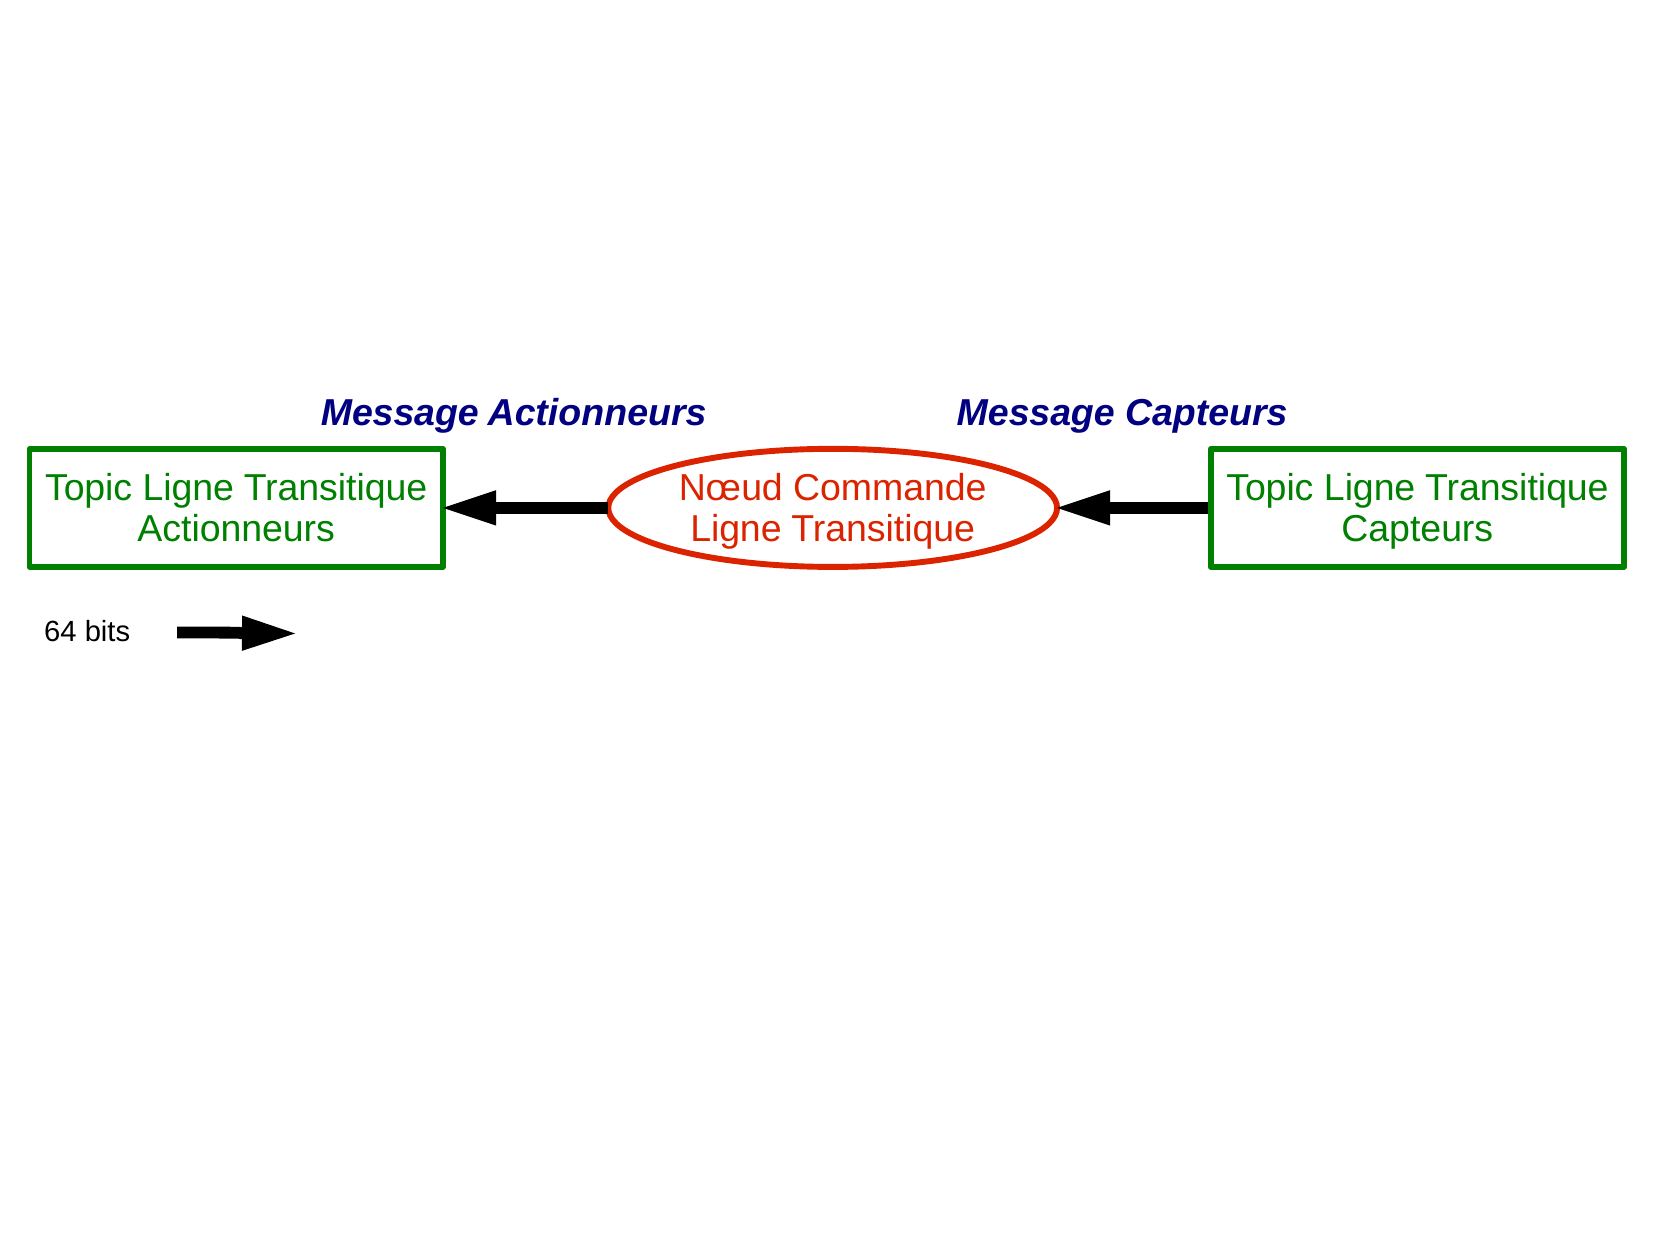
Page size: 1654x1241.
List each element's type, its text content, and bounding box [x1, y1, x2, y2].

text_box 64 bits [29, 607, 178, 656]
text_box Topic Ligne Transitique Capteurs [1210, 448, 1625, 567]
text_box Nœud Commande Ligne Transitique [611, 448, 1057, 567]
text_box Message Capteurs [915, 383, 1329, 475]
text_box Topic Ligne Transitique Actionneurs [29, 448, 443, 567]
text_box Message Actionneurs [289, 383, 739, 518]
